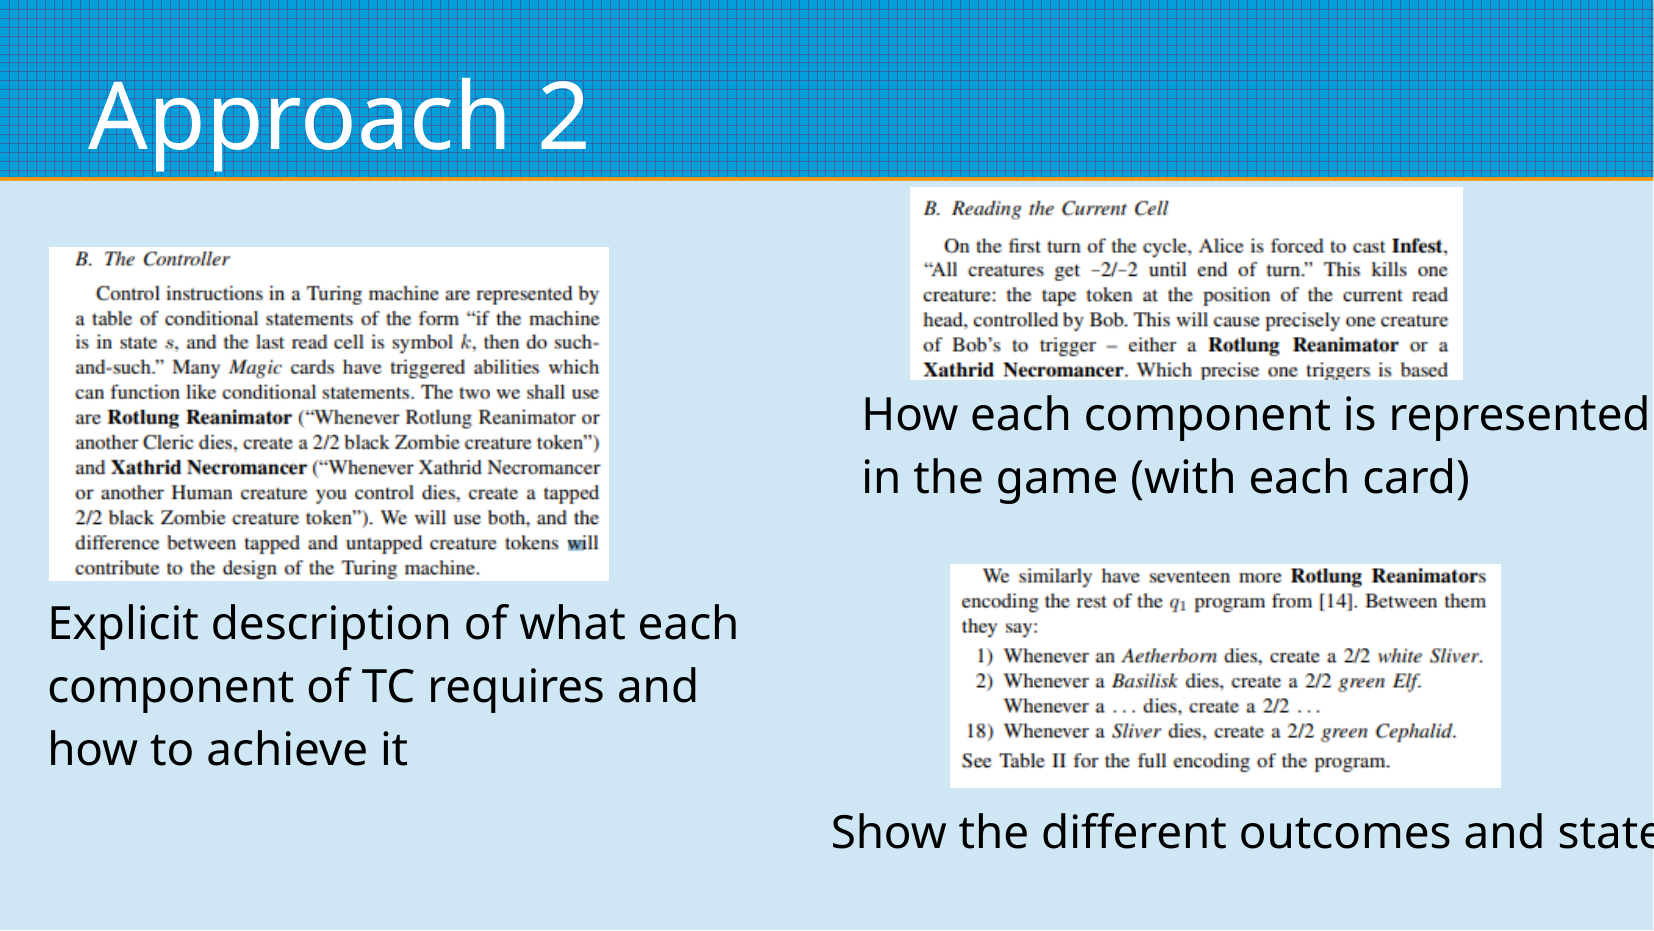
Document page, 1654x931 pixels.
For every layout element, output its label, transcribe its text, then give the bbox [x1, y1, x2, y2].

picture [910, 187, 1463, 380]
title Approach 2 [88, 14, 1565, 178]
text_box Explicit description of what each component of TC requires and how to achieve it [41, 602, 717, 768]
picture [950, 564, 1501, 788]
text_box How each component is represented in the game (with each card) [855, 386, 1613, 502]
picture [49, 247, 609, 581]
text_box Show the different outcomes and states [825, 799, 1640, 863]
